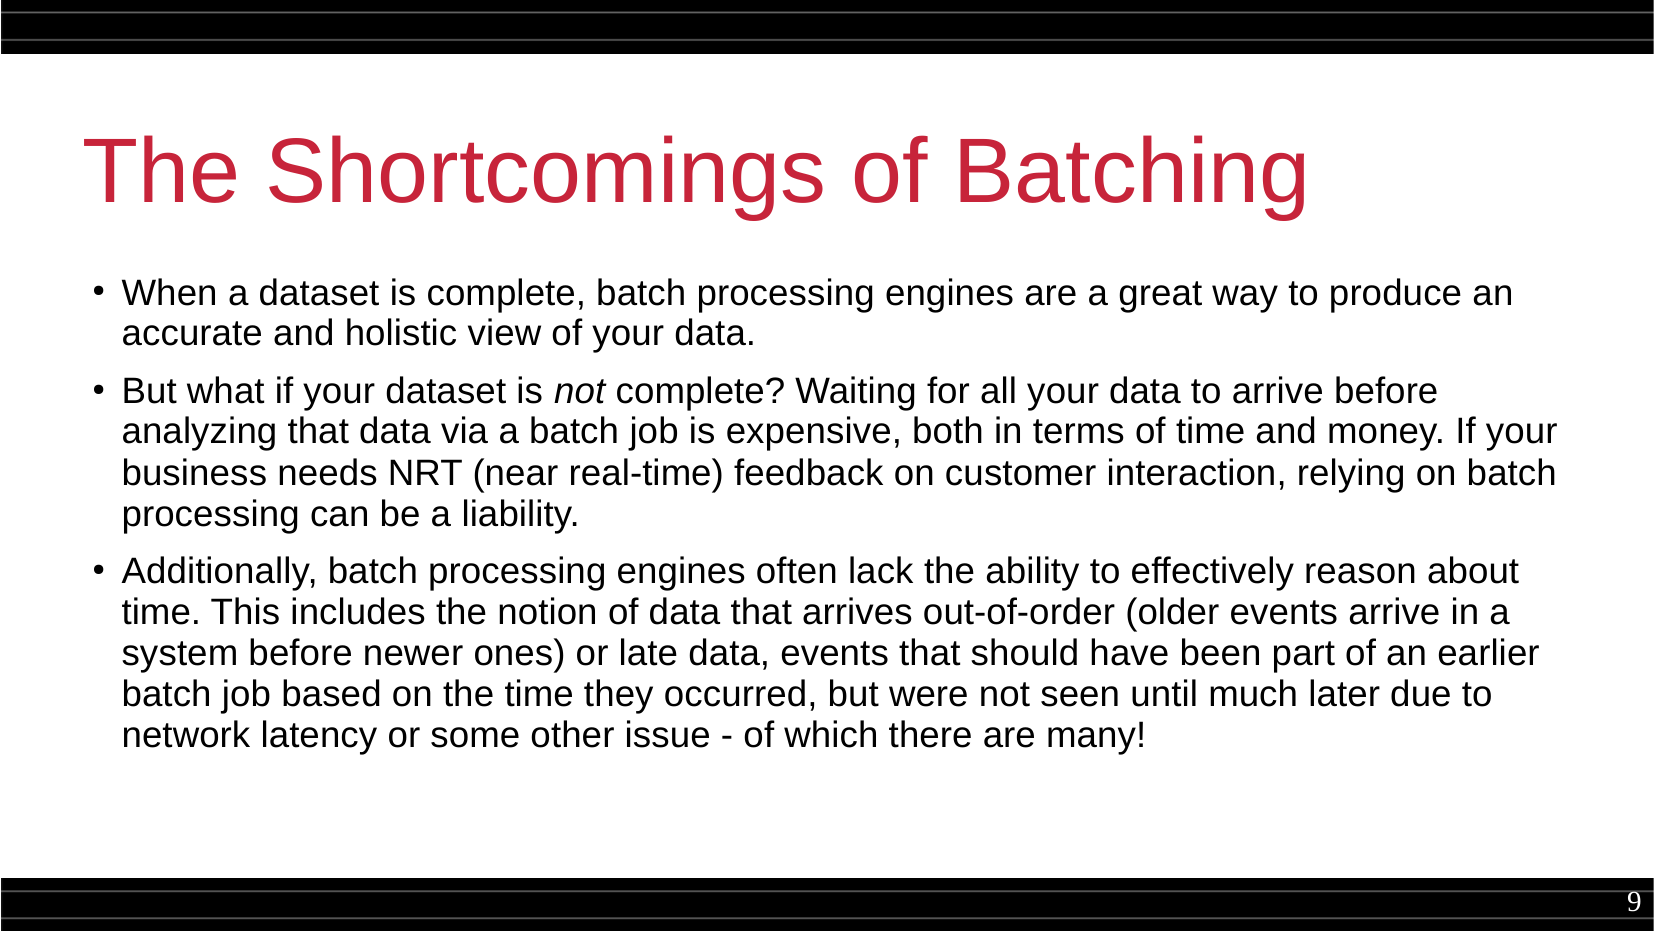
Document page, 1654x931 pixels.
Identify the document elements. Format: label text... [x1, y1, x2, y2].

picture [1, 0, 1654, 54]
list When a dataset is complete, batch processing engines are a great way to produce an accurate and holistic view of your data. But what if your dataset is not complete? Waiting for all your data to arrive before analyzing that data via a batch job is expensive, both in terms of time and money. If your business needs NRT (near real-time) feedback on customer interaction, relying on batch processing can be a liability. Additionally, batch processing engines often lack the ability to effectively reason about time. This includes the notion of data that arrives out-of-order (older events arrive in a system before newer ones) or late data, events that should have been part of an earlier batch job based on the time they occurred, but were not seen until much later due to network latency or some other issue - of which there are many! [82, 271, 1571, 758]
picture [1, 878, 1654, 931]
title The Shortcomings of Batching [82, 92, 1571, 249]
